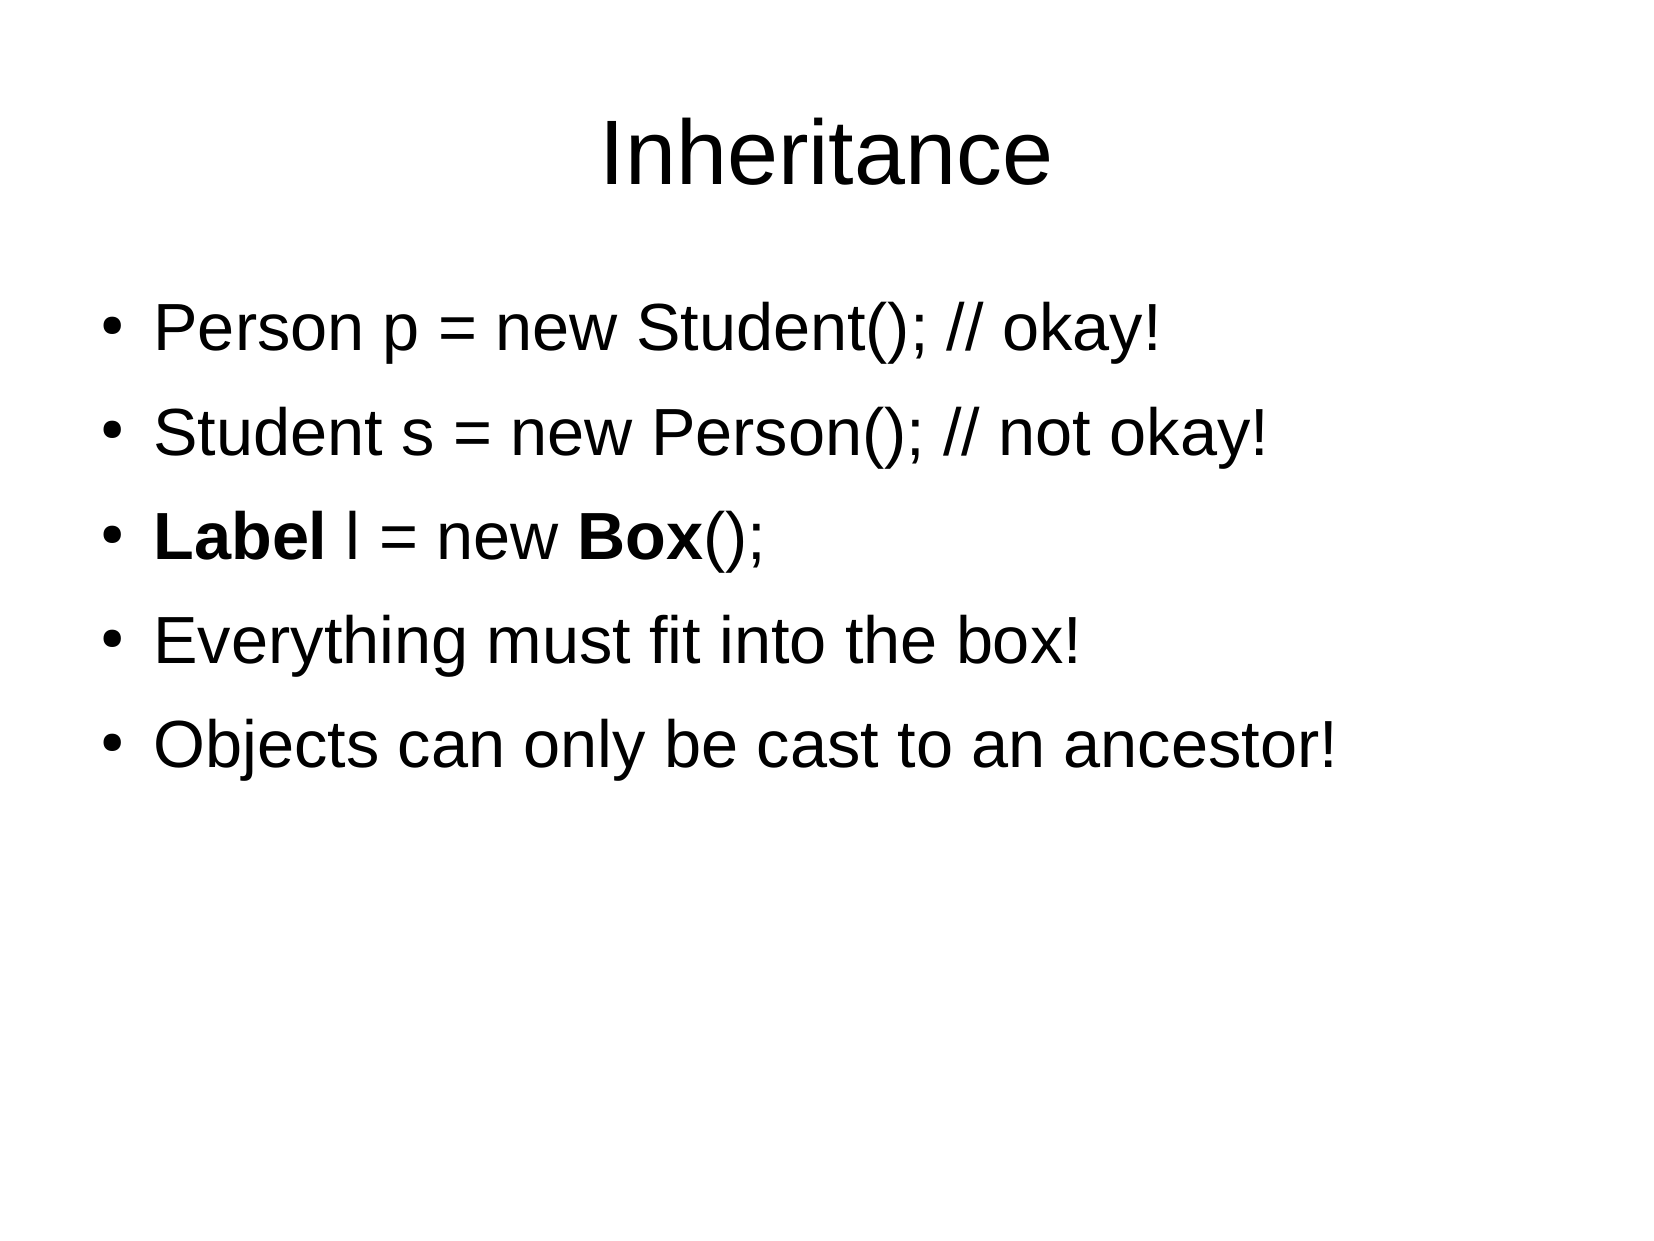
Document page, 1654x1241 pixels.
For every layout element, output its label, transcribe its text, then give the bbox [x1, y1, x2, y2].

title Inheritance [82, 49, 1571, 257]
list Person p = new Student(); // okay! Student s = new Person(); // not okay! Label l = new Box(); Everything must fit into the box! Objects can only be cast to an ancestor! [82, 290, 1571, 1010]
